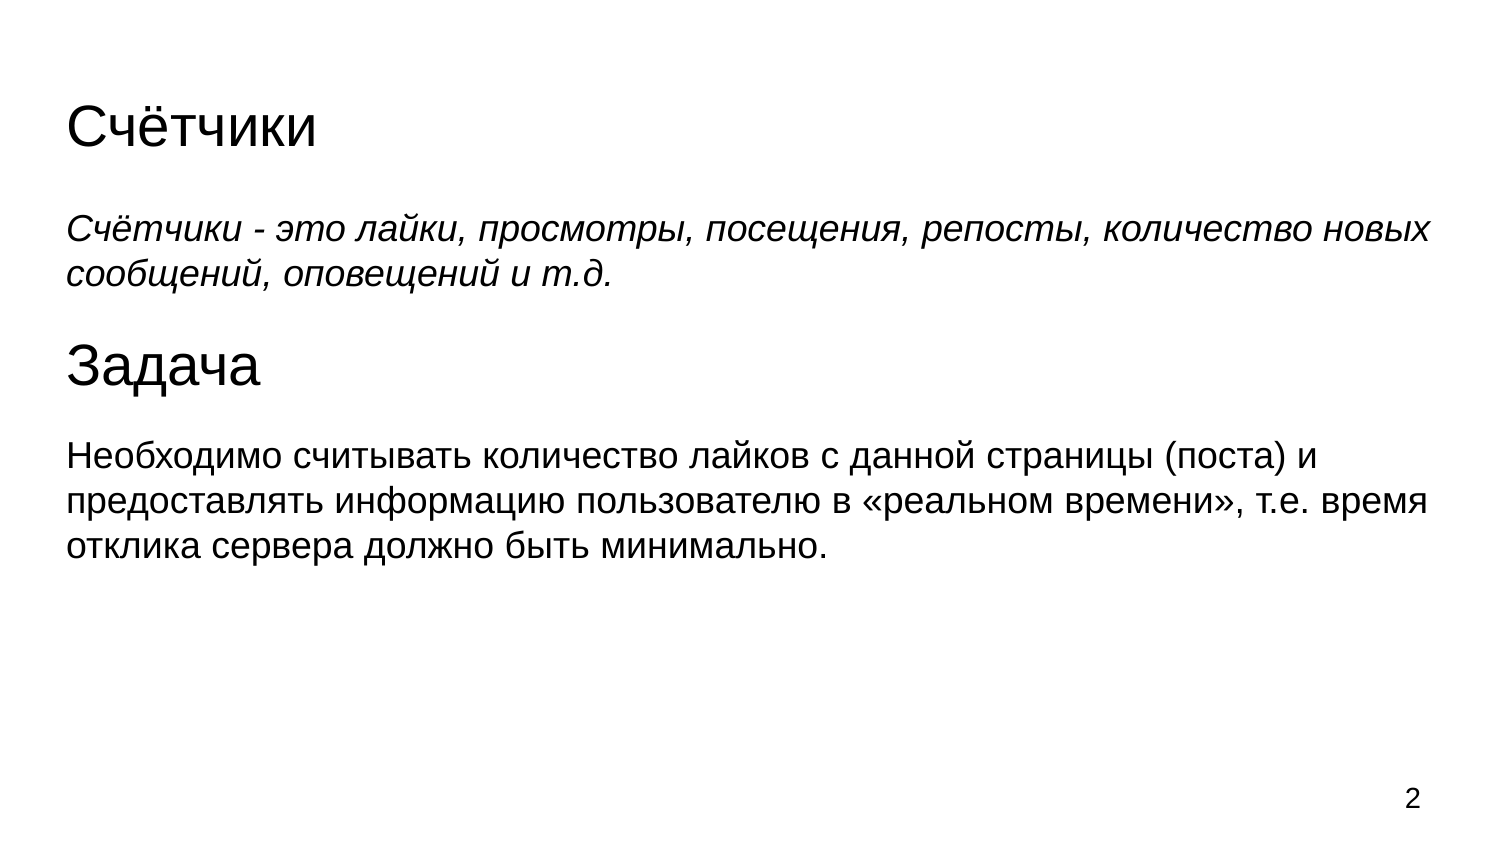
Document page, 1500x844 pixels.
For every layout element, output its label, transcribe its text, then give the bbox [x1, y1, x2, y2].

slide_number <number> [1389, 764, 1480, 830]
list Счётчики - это лайки, просмотры, посещения, репосты, количество новых сообщений, оповещений и т.д. Задача Необходимо считывать количество лайков с данной страницы (поста) и предоставлять информацию пользователю в «реальном времени», т.е. время отклика сервера должно быть минимально. [51, 189, 1449, 750]
title Счётчики [51, 72, 1449, 167]
